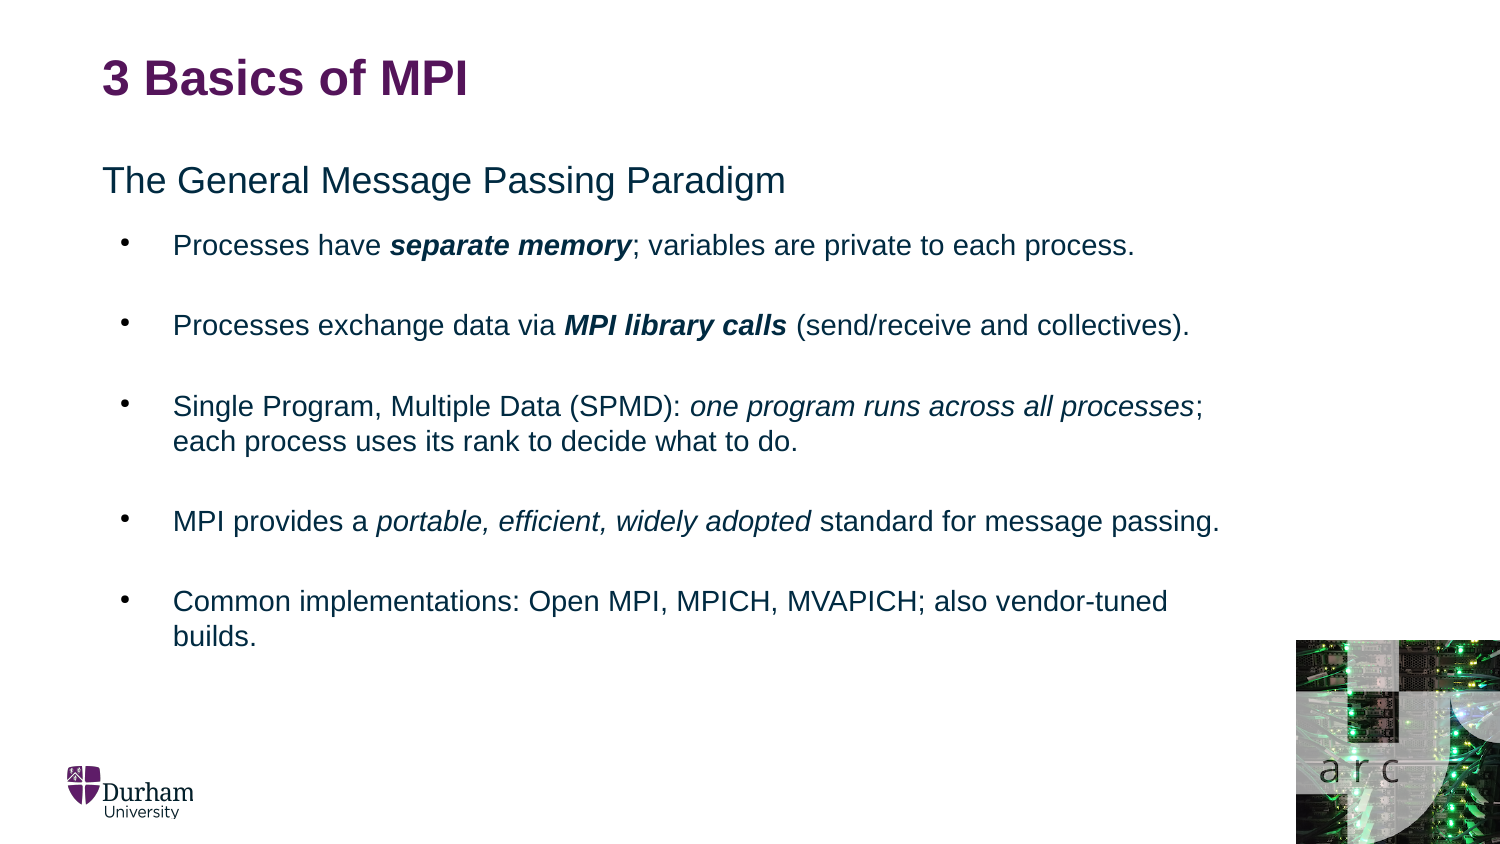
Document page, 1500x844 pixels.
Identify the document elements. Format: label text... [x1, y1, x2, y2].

title 3 Basics of MPI [101, 45, 1399, 119]
list The General Message Passing Paradigm Processes have separate memory; variables are private to each process. Processes exchange data via MPI library calls (send/receive and collectives). Single Program, Multiple Data (SPMD): one program runs across all processes; each process uses its rank to decide what to do. MPI provides a portable, efficient, widely adopted standard for message passing. Common implementations: Open MPI, MPICH, MVAPICH; also vendor-tuned builds. [101, 156, 1258, 697]
picture [1296, 640, 1500, 844]
picture [67, 766, 193, 819]
